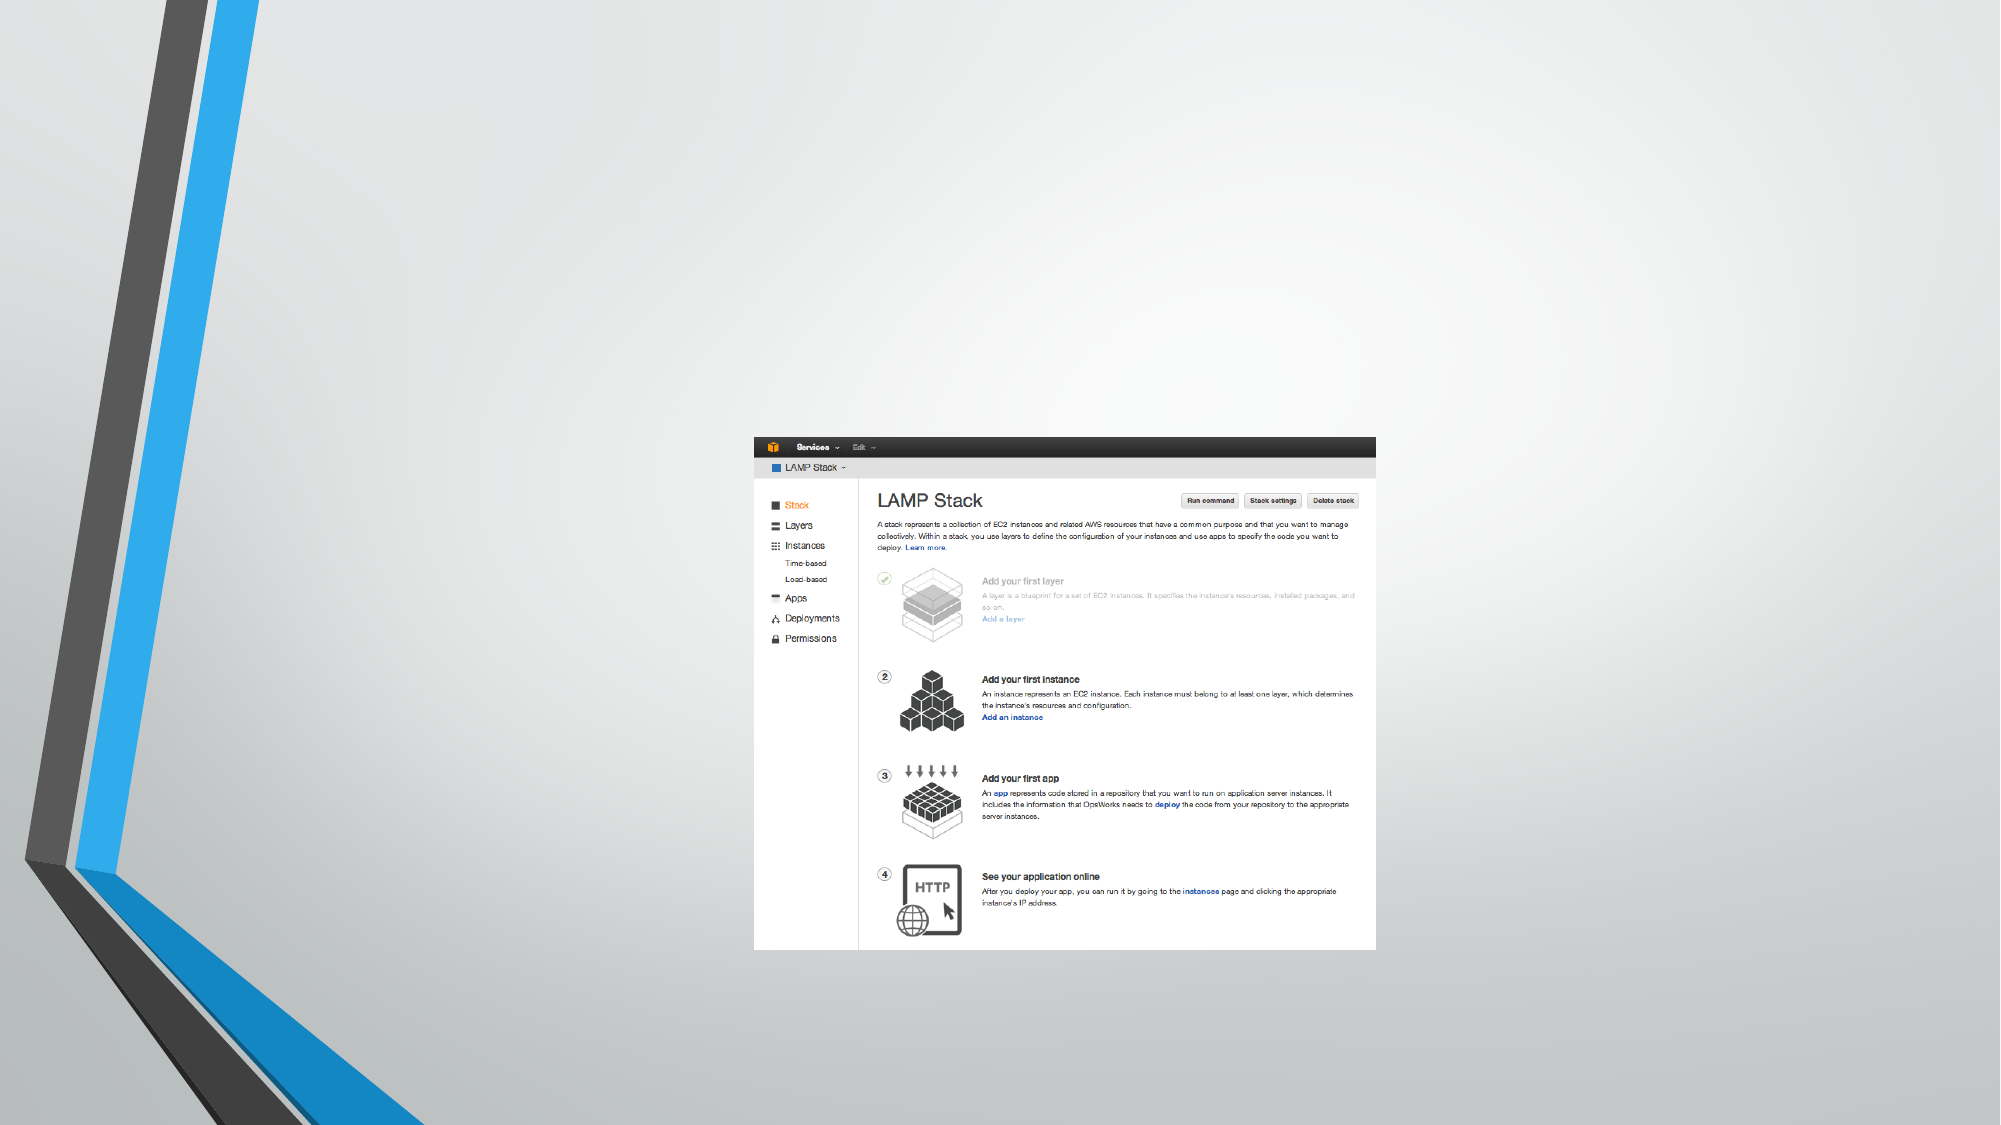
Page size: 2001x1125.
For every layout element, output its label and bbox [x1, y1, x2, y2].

picture [754, 437, 1376, 950]
